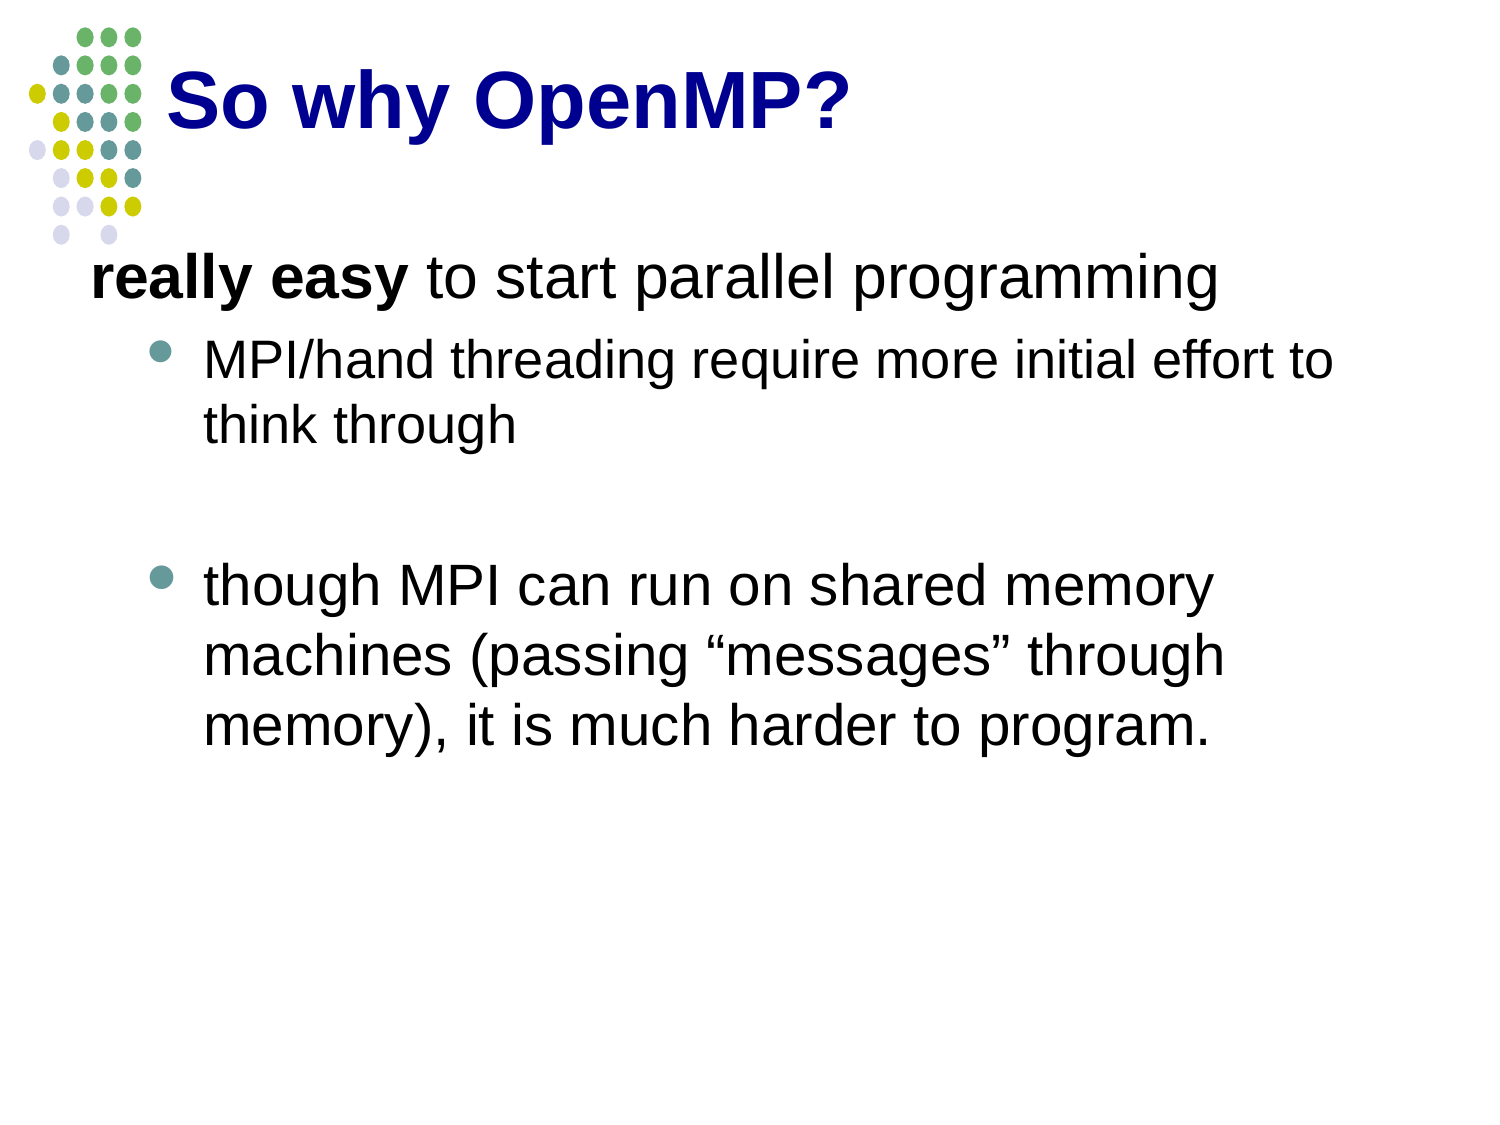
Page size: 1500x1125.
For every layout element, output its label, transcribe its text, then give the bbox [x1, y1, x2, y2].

list really easy to start parallel programming MPI/hand threading require more initial effort to think through though MPI can run on shared memory machines (passing “messages” through memory), it is much harder to program. [75, 228, 1426, 1006]
title So why OpenMP? [151, 40, 1390, 176]
